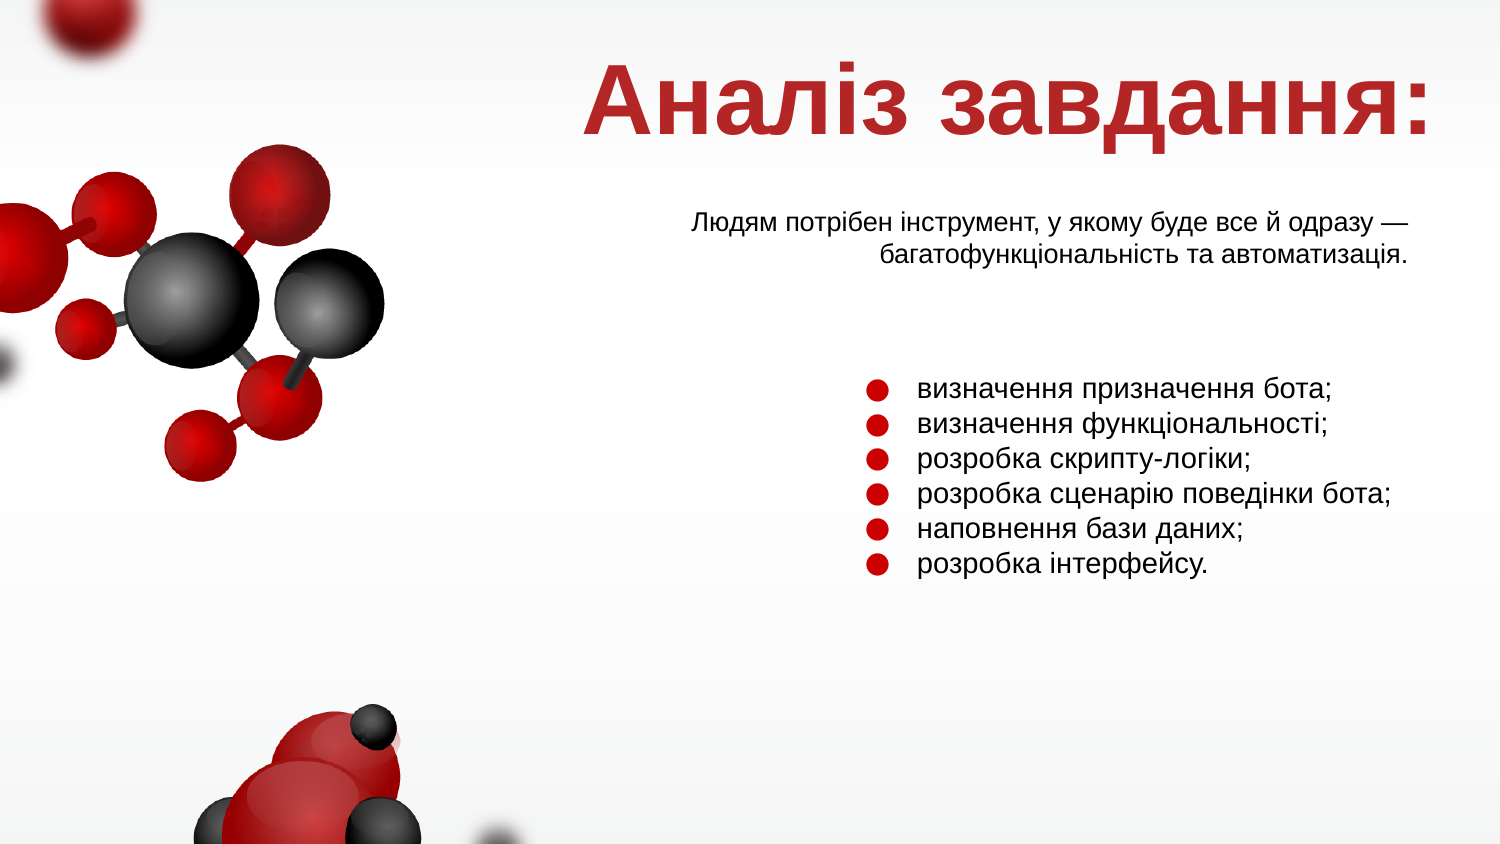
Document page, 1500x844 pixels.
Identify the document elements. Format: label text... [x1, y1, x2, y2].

text_box визначення призначення бота; визначення функціональності; розробка скрипту-логіки; розробка сценарію поведінки бота; наповнення бази даних; розробка інтерфейсу. [826, 354, 1418, 591]
picture [0, 0, 1500, 844]
subtitle Людям потрібен інструмент, у якому буде все й одразу — багатофункціональність та автоматизація. [472, 189, 1423, 355]
title Аналіз завдання: [472, 0, 1451, 189]
